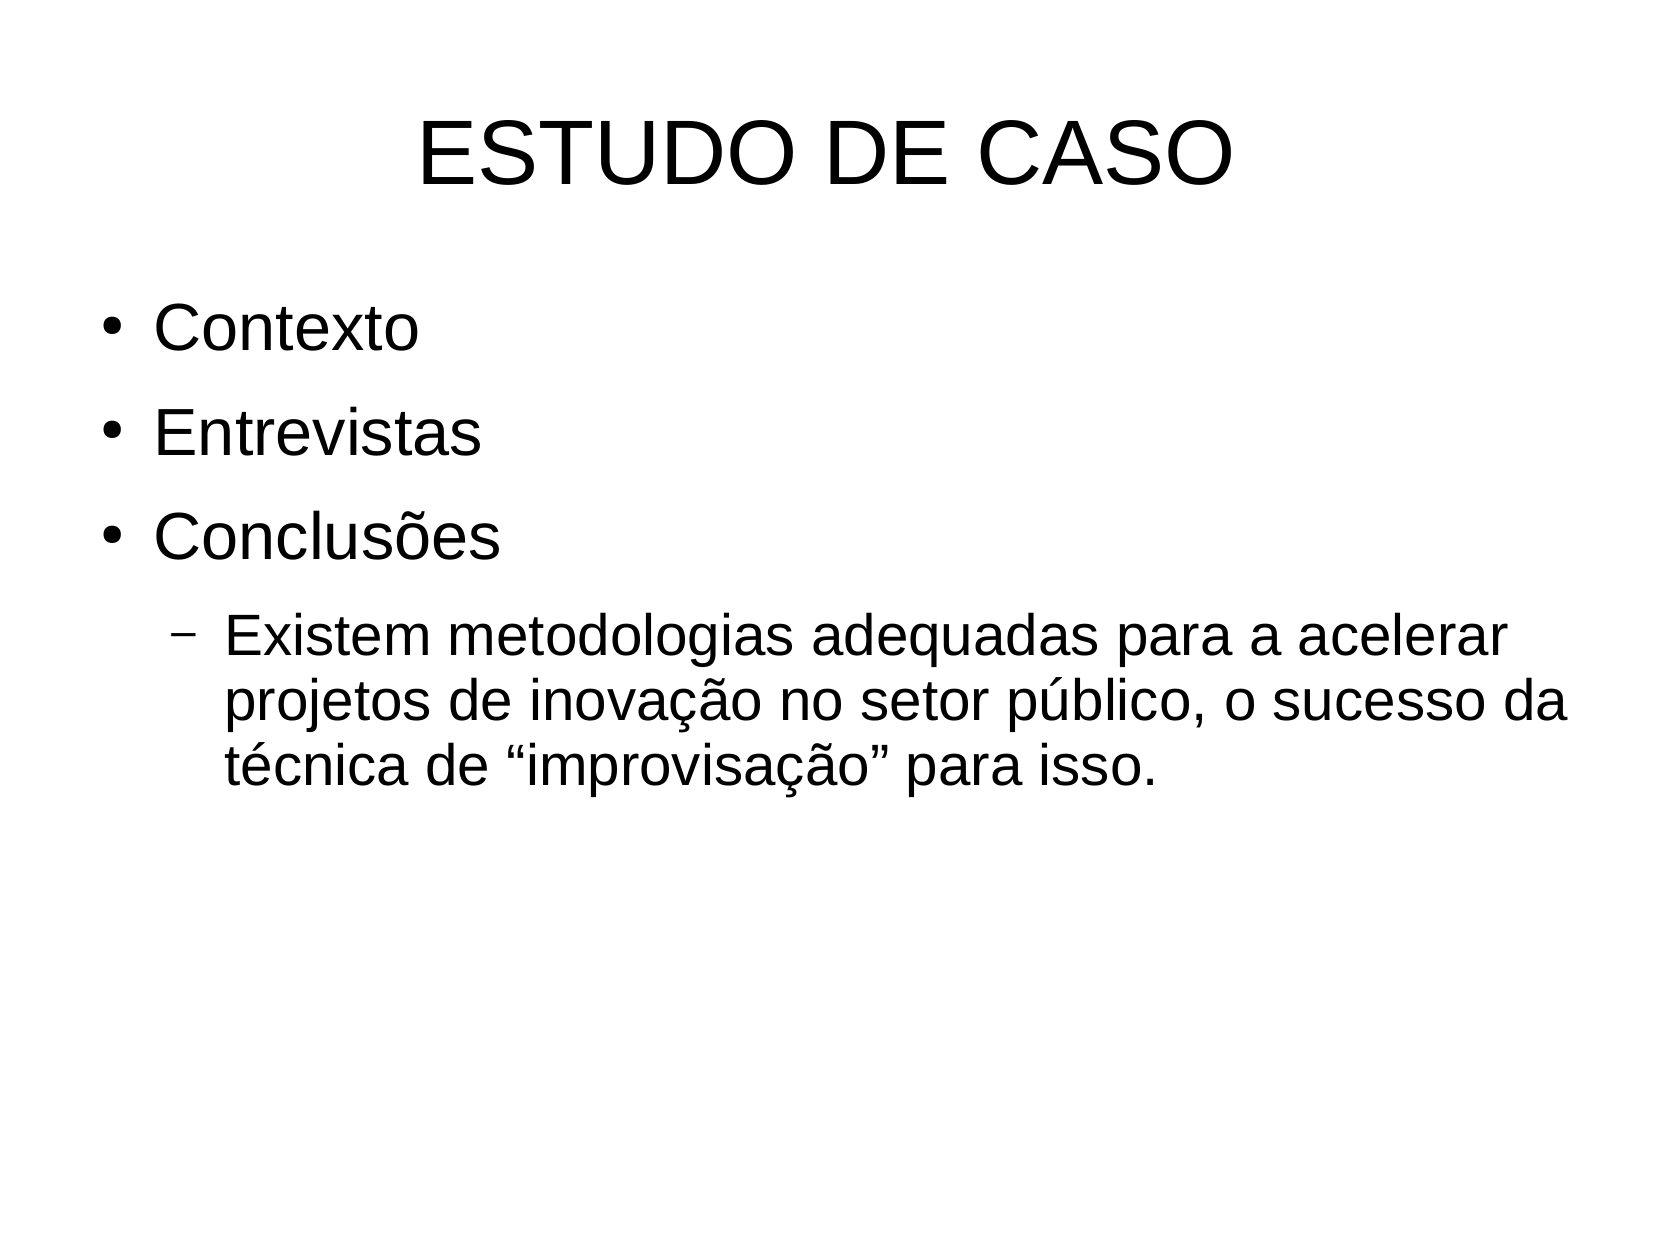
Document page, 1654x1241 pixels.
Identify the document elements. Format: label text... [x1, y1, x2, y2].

list Contexto Entrevistas Conclusões Existem metodologias adequadas para a acelerar projetos de inovação no setor público, o sucesso da técnica de “improvisação” para isso. [82, 290, 1571, 1010]
title ESTUDO DE CASO [82, 49, 1571, 257]
